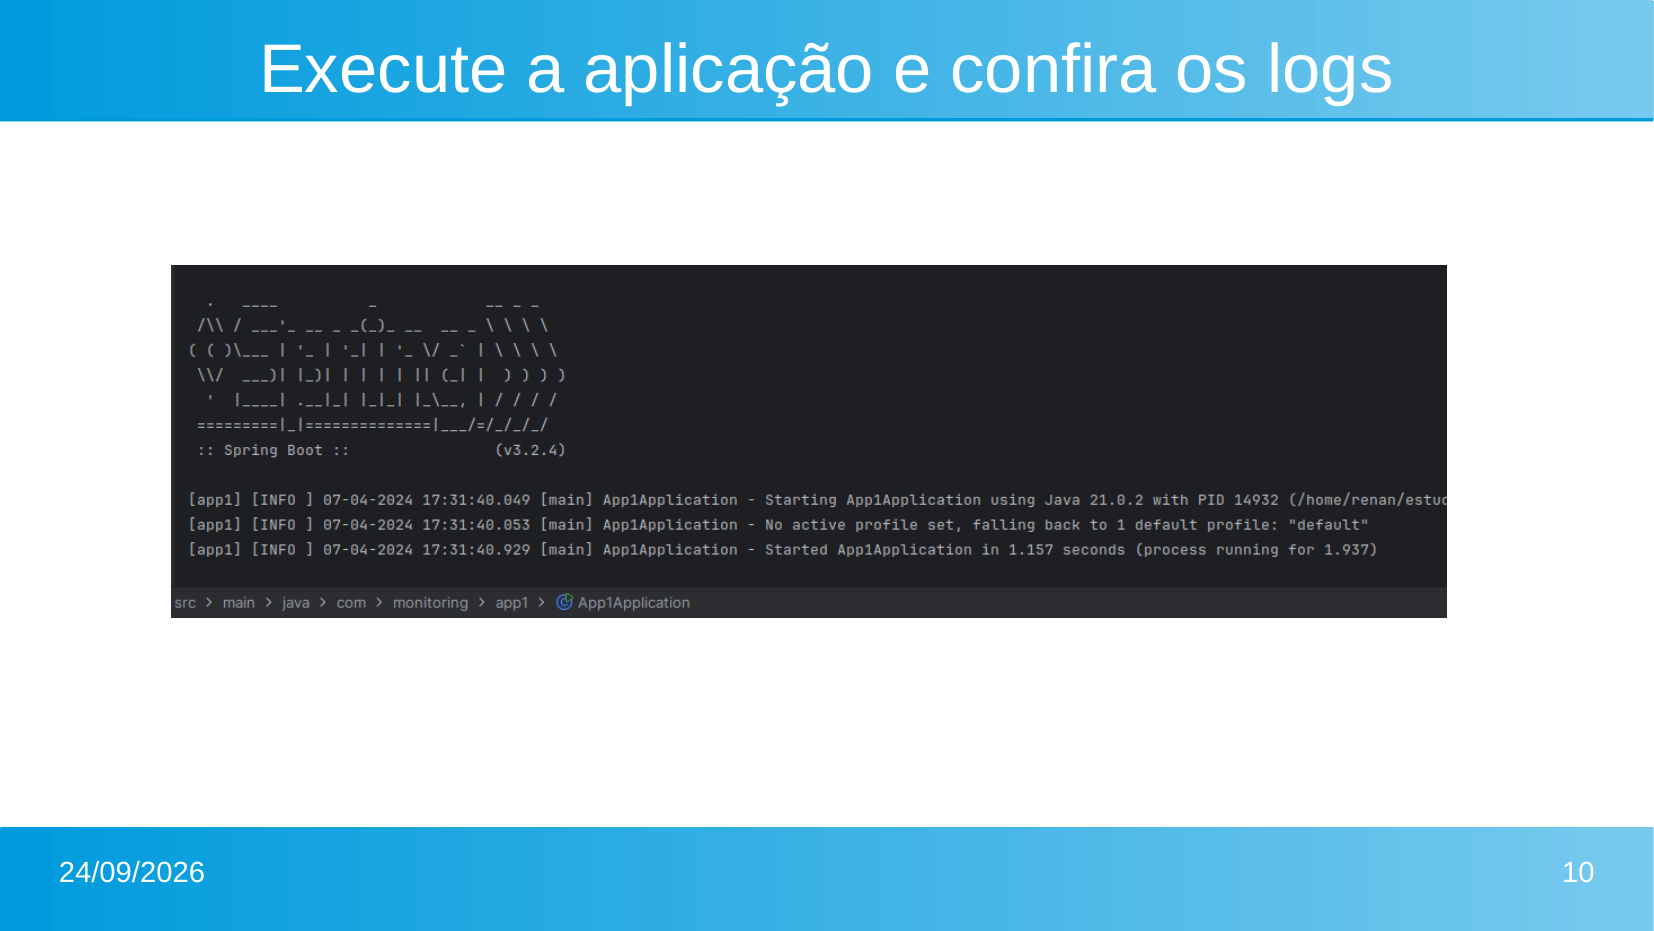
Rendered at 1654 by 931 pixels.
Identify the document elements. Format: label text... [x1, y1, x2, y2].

title Execute a aplicação e confira os logs [59, 29, 1595, 108]
picture [171, 265, 1447, 618]
